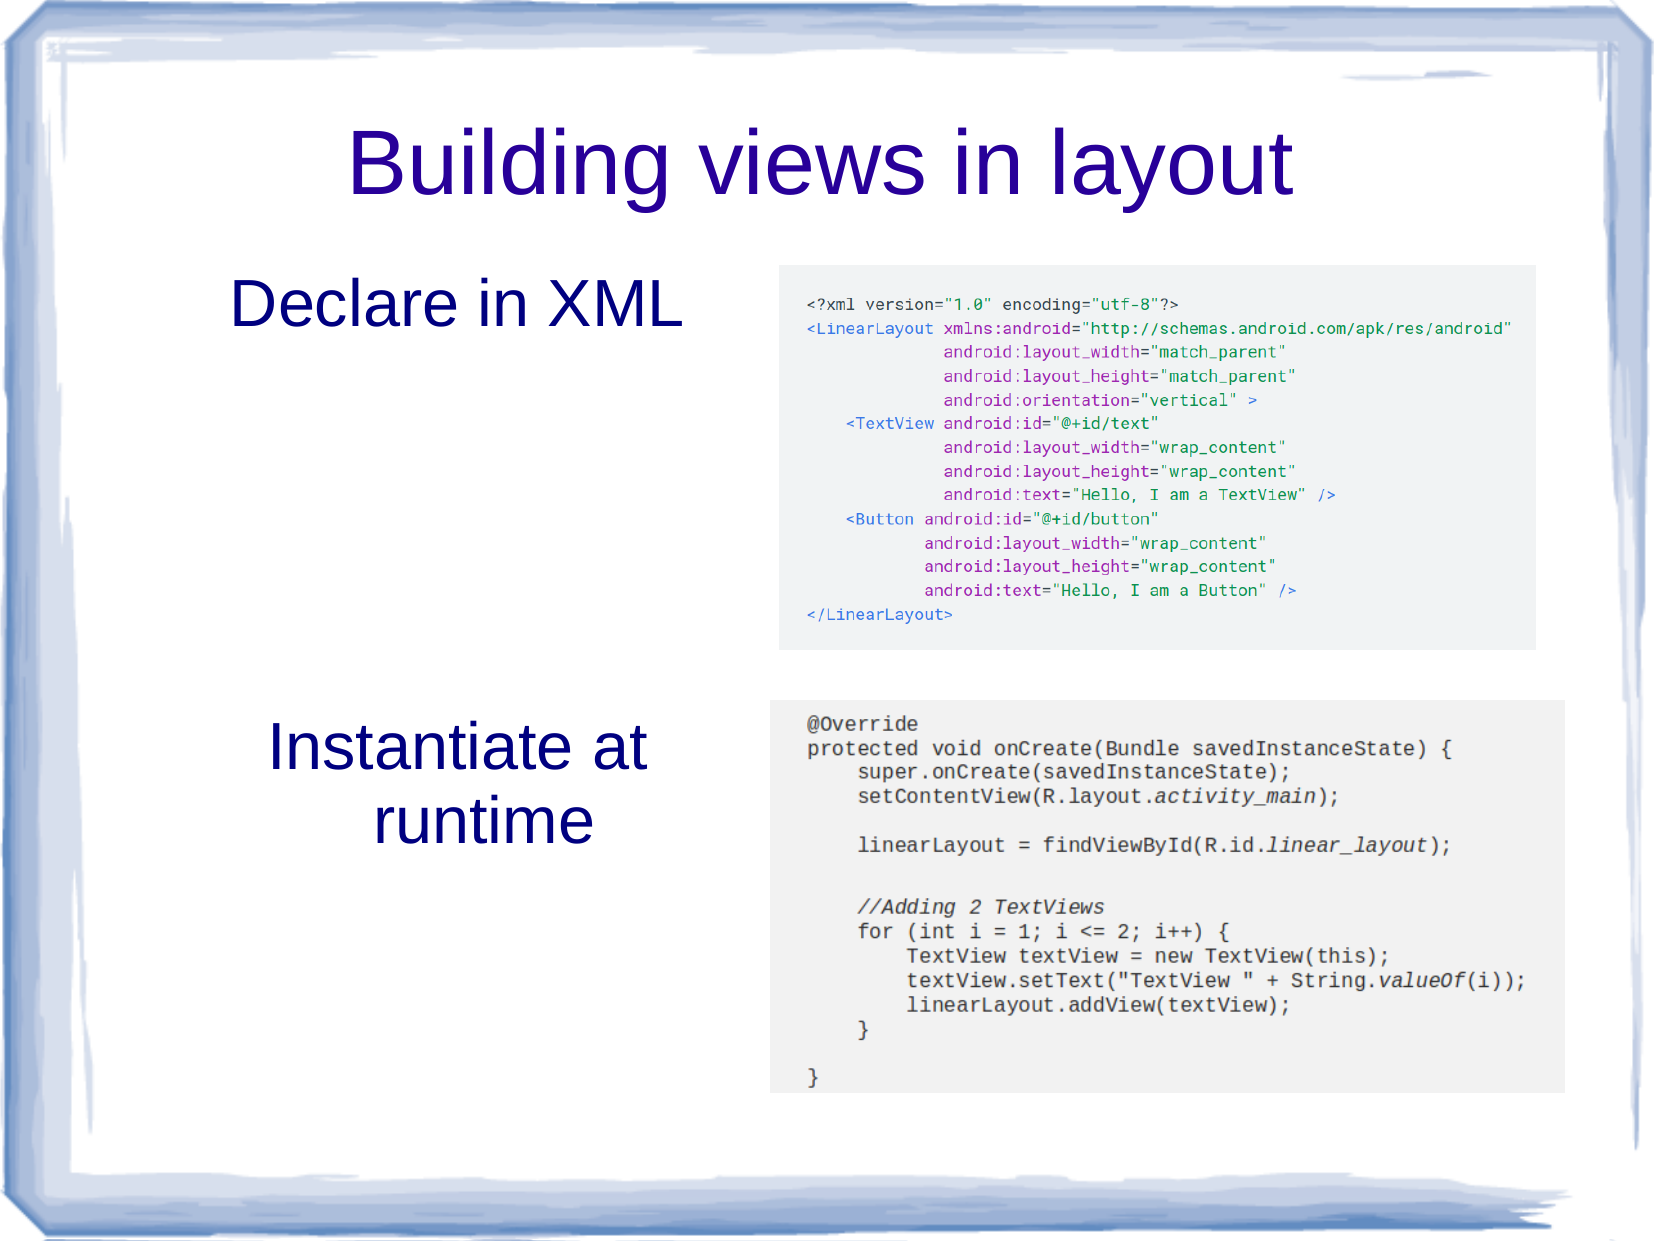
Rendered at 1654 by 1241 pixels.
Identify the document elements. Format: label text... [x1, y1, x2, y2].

list Instantiate at runtime [59, 708, 768, 1052]
list Declare in XML [58, 265, 768, 609]
title Building views in layout [76, 59, 1565, 267]
picture [0, 0, 1654, 1241]
